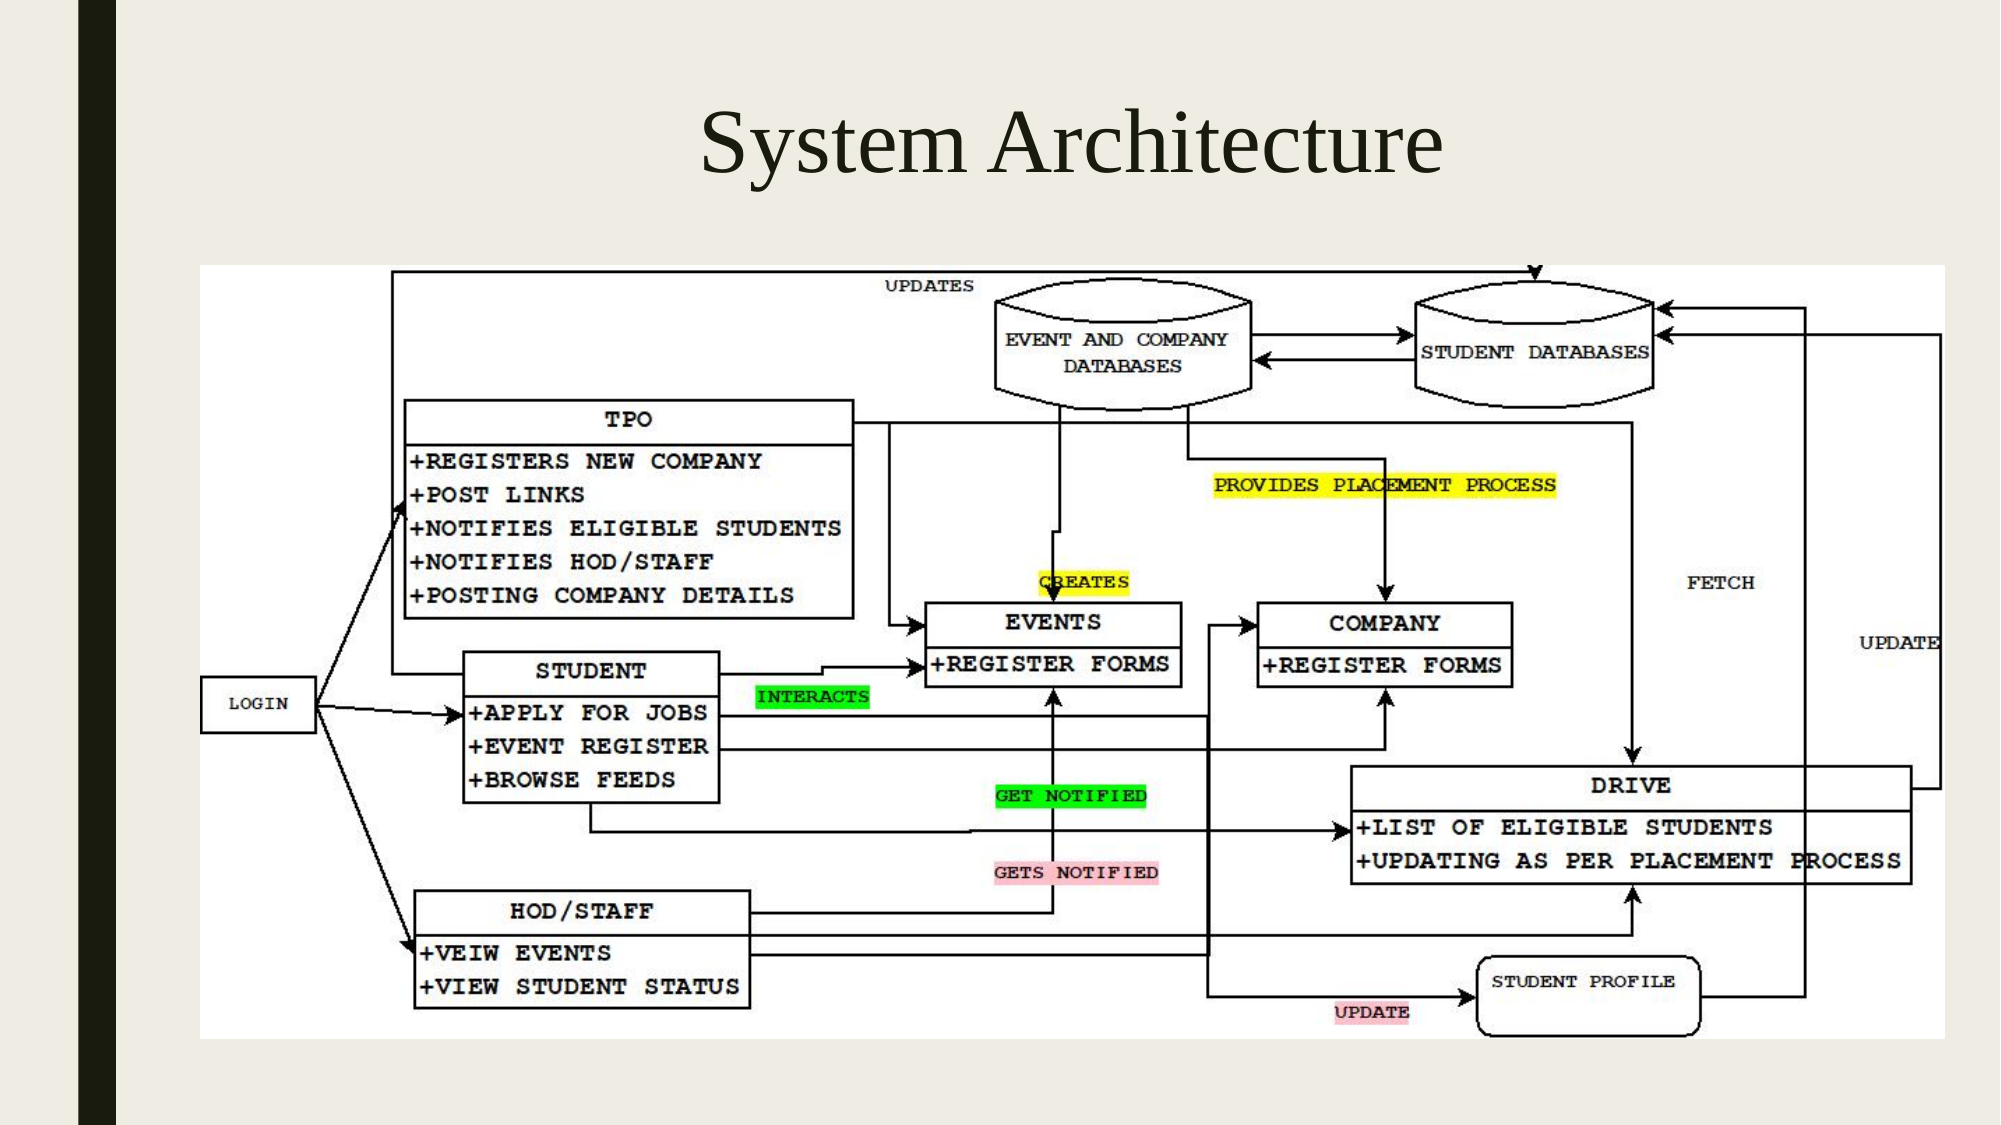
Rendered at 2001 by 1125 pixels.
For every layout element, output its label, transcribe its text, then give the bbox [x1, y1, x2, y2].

picture [200, 265, 1945, 1039]
title System Architecture [285, 86, 1861, 212]
